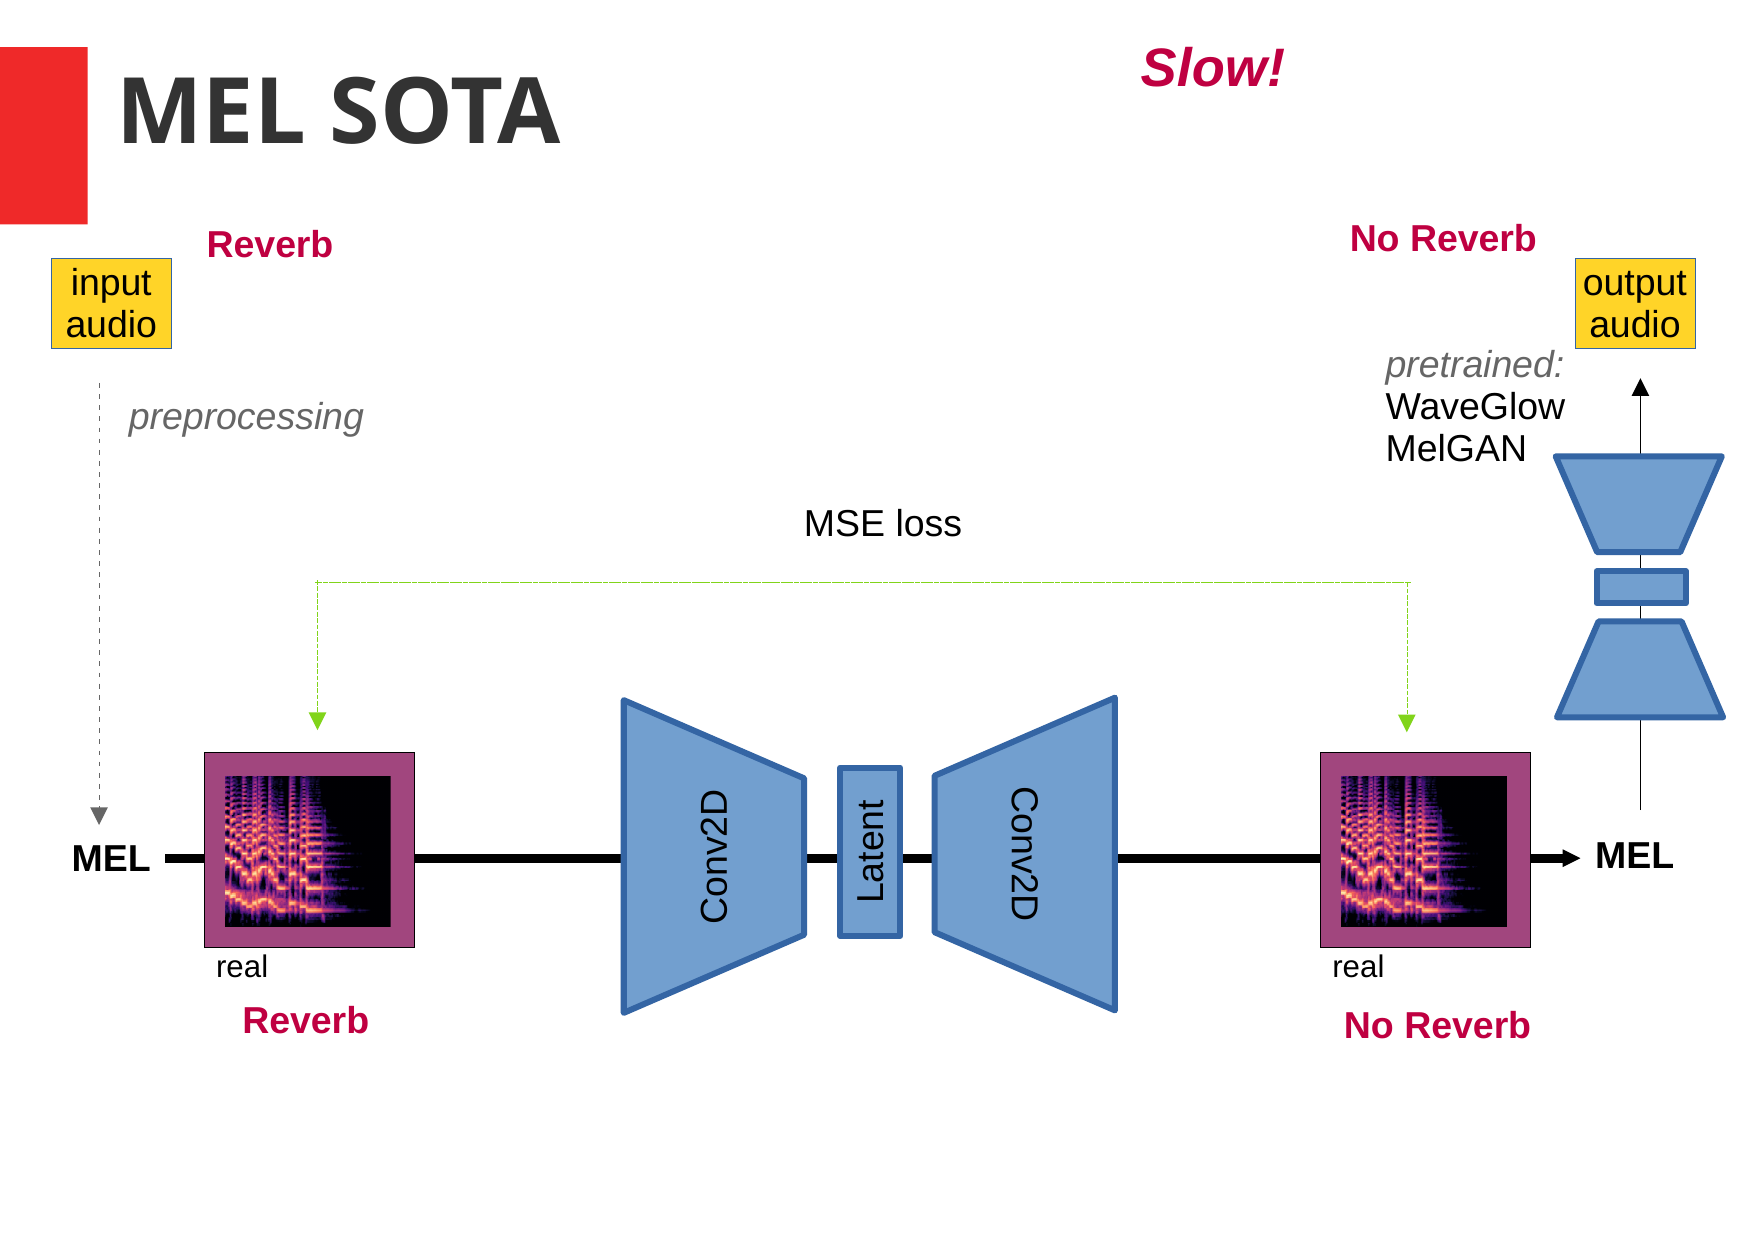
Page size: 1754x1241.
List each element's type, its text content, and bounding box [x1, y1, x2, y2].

text_box pretrained: WaveGlow MelGAN [1370, 336, 1581, 478]
text_box MSE loss [789, 495, 978, 553]
text_box preprocessing [114, 387, 415, 487]
text_box [1565, 456, 1722, 553]
text_box Conv2D [623, 700, 805, 1013]
text_box Slow! [1125, 29, 1321, 106]
picture [1341, 776, 1507, 927]
text_box Conv2D [934, 697, 1115, 1011]
picture [225, 776, 391, 927]
text_box [1596, 571, 1686, 604]
text_box real [1317, 942, 1468, 992]
text_box No Reverb [1335, 210, 1552, 267]
text_box MEL [1580, 827, 1716, 884]
text_box Reverb [191, 216, 349, 274]
text_box Reverb [227, 991, 385, 1049]
text_box No Reverb [1329, 997, 1547, 1055]
title MEL SOTA [116, 45, 1696, 171]
text_box [1320, 752, 1531, 948]
text_box [1556, 621, 1724, 718]
text_box [204, 752, 415, 948]
text_box MEL [56, 829, 192, 887]
text_box output audio [1575, 258, 1696, 349]
text_box real [201, 942, 352, 992]
text_box input audio [51, 258, 172, 349]
text_box Latent [840, 767, 901, 936]
